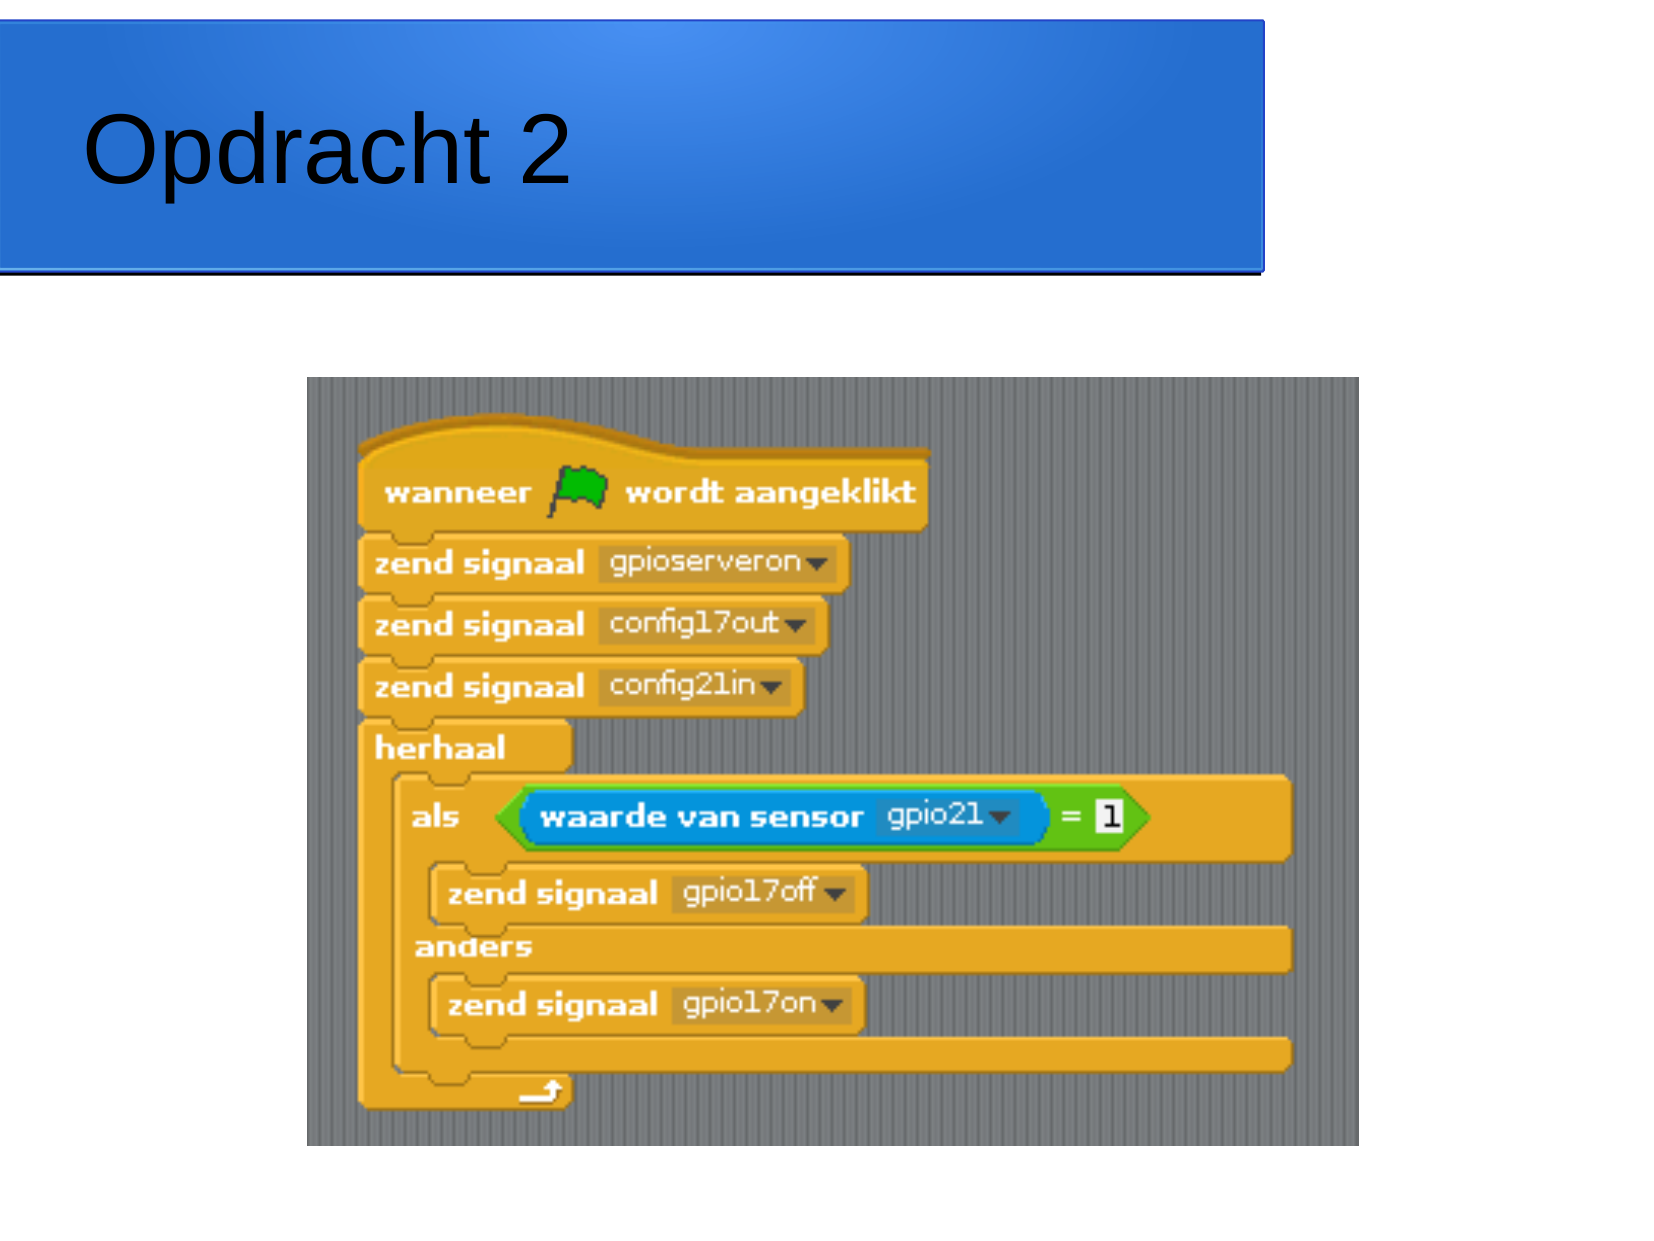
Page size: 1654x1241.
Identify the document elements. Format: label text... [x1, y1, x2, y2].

picture [307, 377, 1359, 1146]
title Opdracht 2 [82, 47, 1235, 252]
